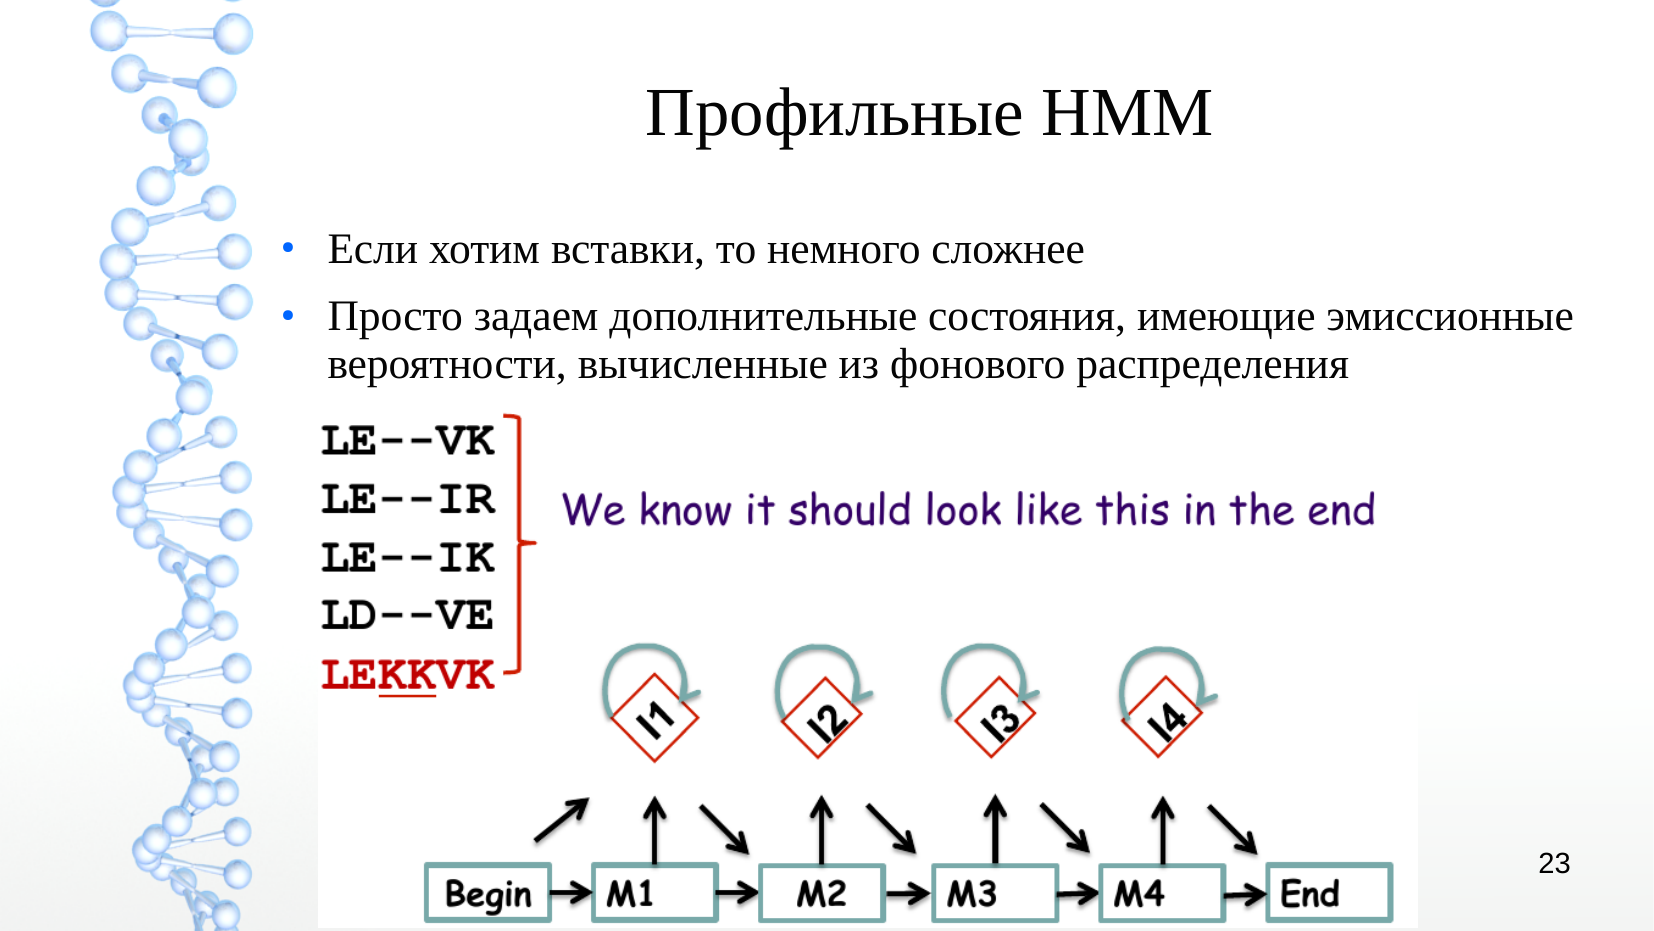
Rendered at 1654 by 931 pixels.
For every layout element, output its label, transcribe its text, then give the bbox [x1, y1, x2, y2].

picture [0, 0, 1654, 931]
list Если хотим вставки, то немного сложнее Просто задаем дополнительные состояния, имеющие эмиссионные вероятности, вычисленные из фонового распределения [265, 224, 1595, 402]
title Профильные HMM [265, 35, 1595, 189]
